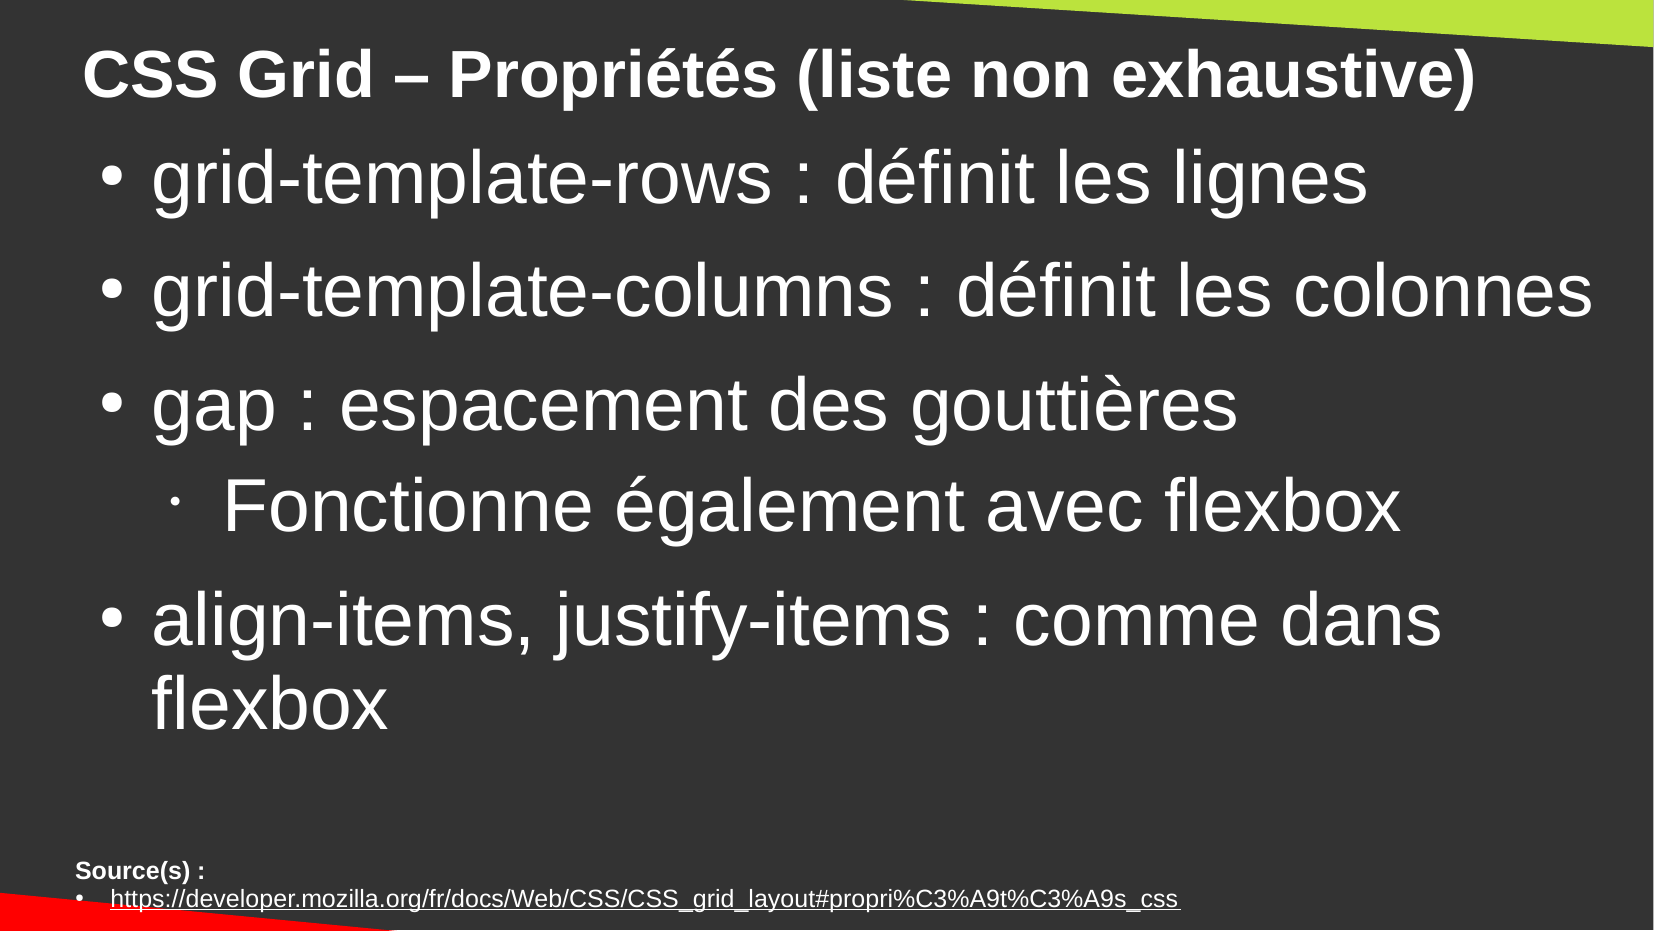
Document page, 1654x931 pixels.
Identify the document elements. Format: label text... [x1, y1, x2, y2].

text_box Source(s) : https://developer.mozilla.org/fr/docs/Web/CSS/CSS_grid_layout#propri%C3%A9t%C3%A9s_css [60, 838, 1546, 920]
title CSS Grid – Propriétés (liste non exhaustive) [82, 37, 1571, 114]
text_box [0, 892, 397, 931]
text_box [903, 0, 1654, 48]
list grid-template-rows : définit les lignes grid-template-columns : définit les colonnes gap : espacement des gouttières Fonctionne également avec flexbox align-items, justify-items : comme dans flexbox [80, 135, 1620, 827]
